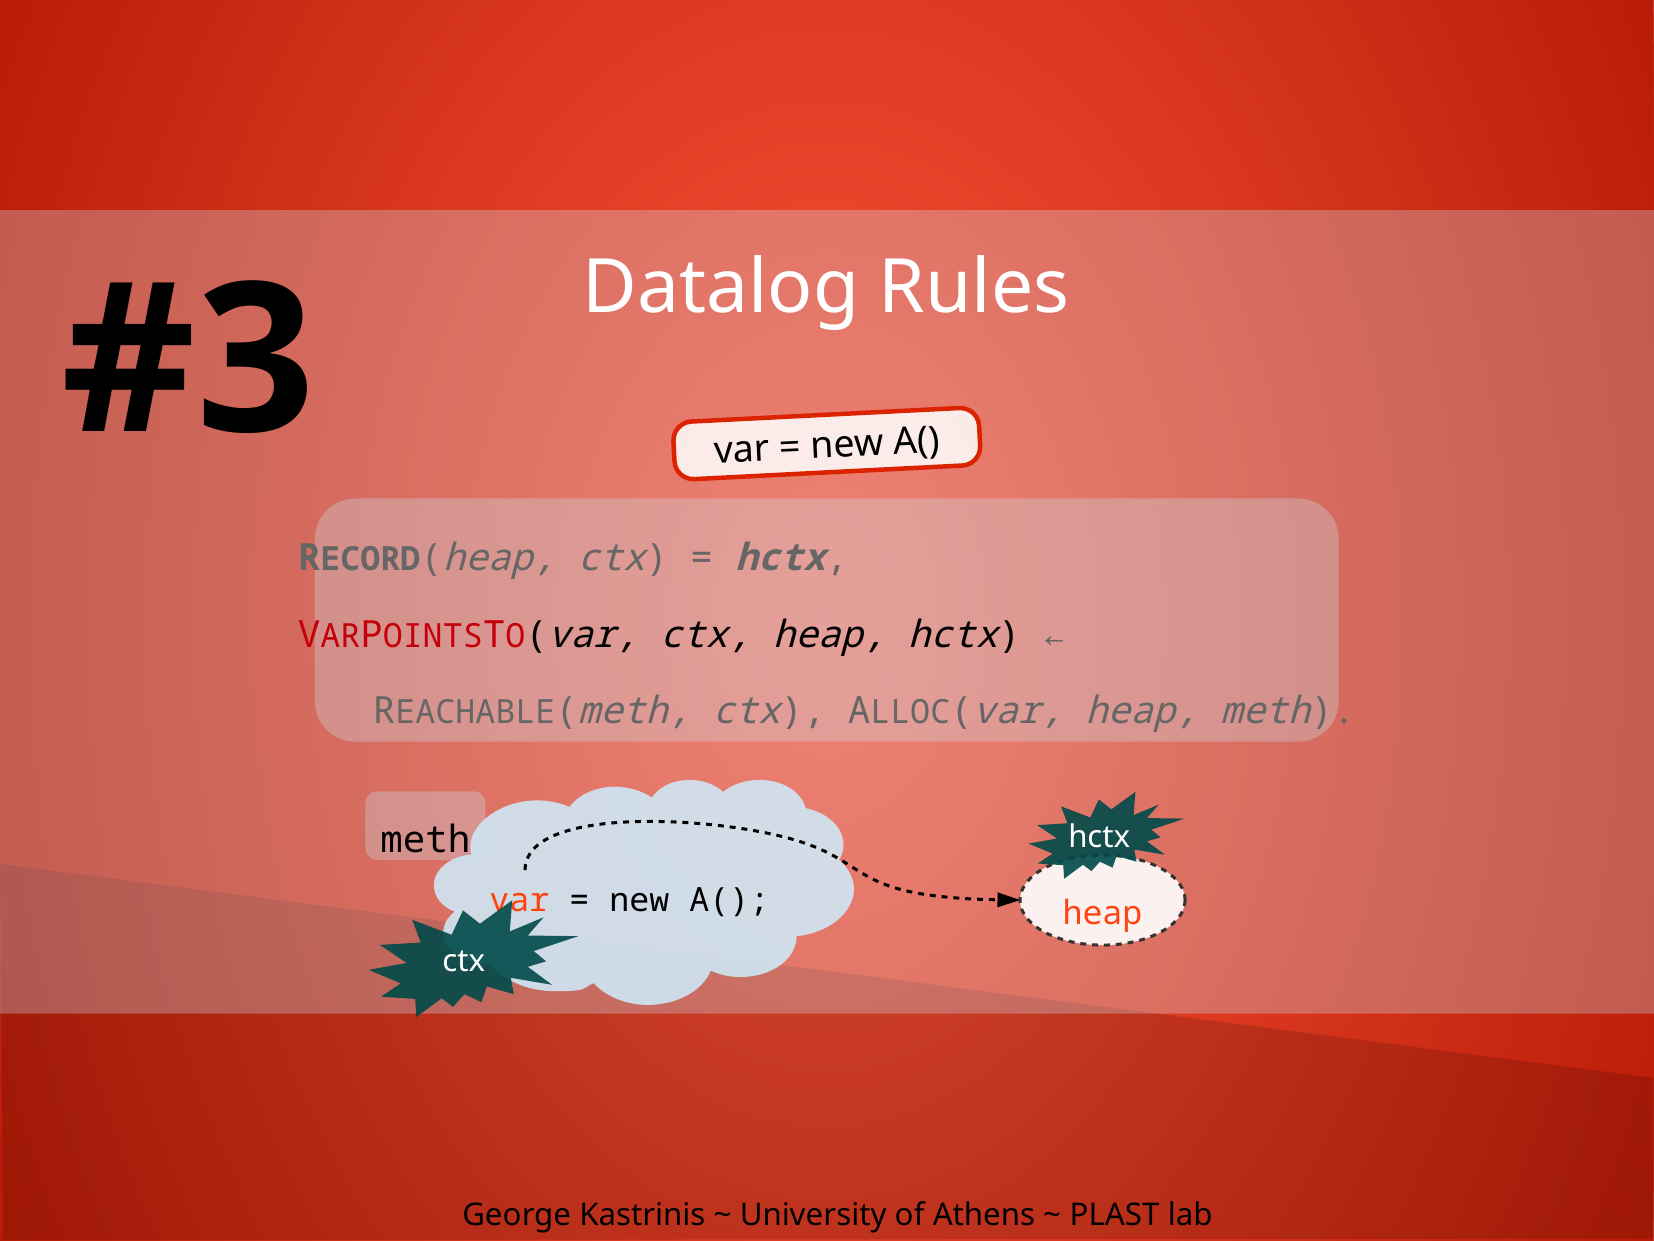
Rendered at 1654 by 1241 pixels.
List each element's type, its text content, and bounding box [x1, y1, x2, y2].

text_box hctx [1028, 791, 1185, 879]
text_box var = new A(); [433, 779, 854, 1005]
text_box Datalog Rules [568, 225, 1086, 331]
text_box RECORD(heap, ctx) = hctx, VARPOINTSTO(var, ctx, heap, hctx) ← REACHABLE(meth, ctx), ALLOC(var, heap, meth). [314, 498, 1339, 742]
text_box var = new A() [673, 408, 981, 480]
text_box #3 [46, 201, 361, 451]
text_box George Kastrinis ~ University of Athens ~ PLAST lab [447, 1185, 1207, 1236]
text_box heap [1020, 857, 1186, 946]
text_box [0, 210, 1654, 1014]
text_box meth [365, 791, 486, 860]
text_box ctx [368, 900, 579, 1018]
